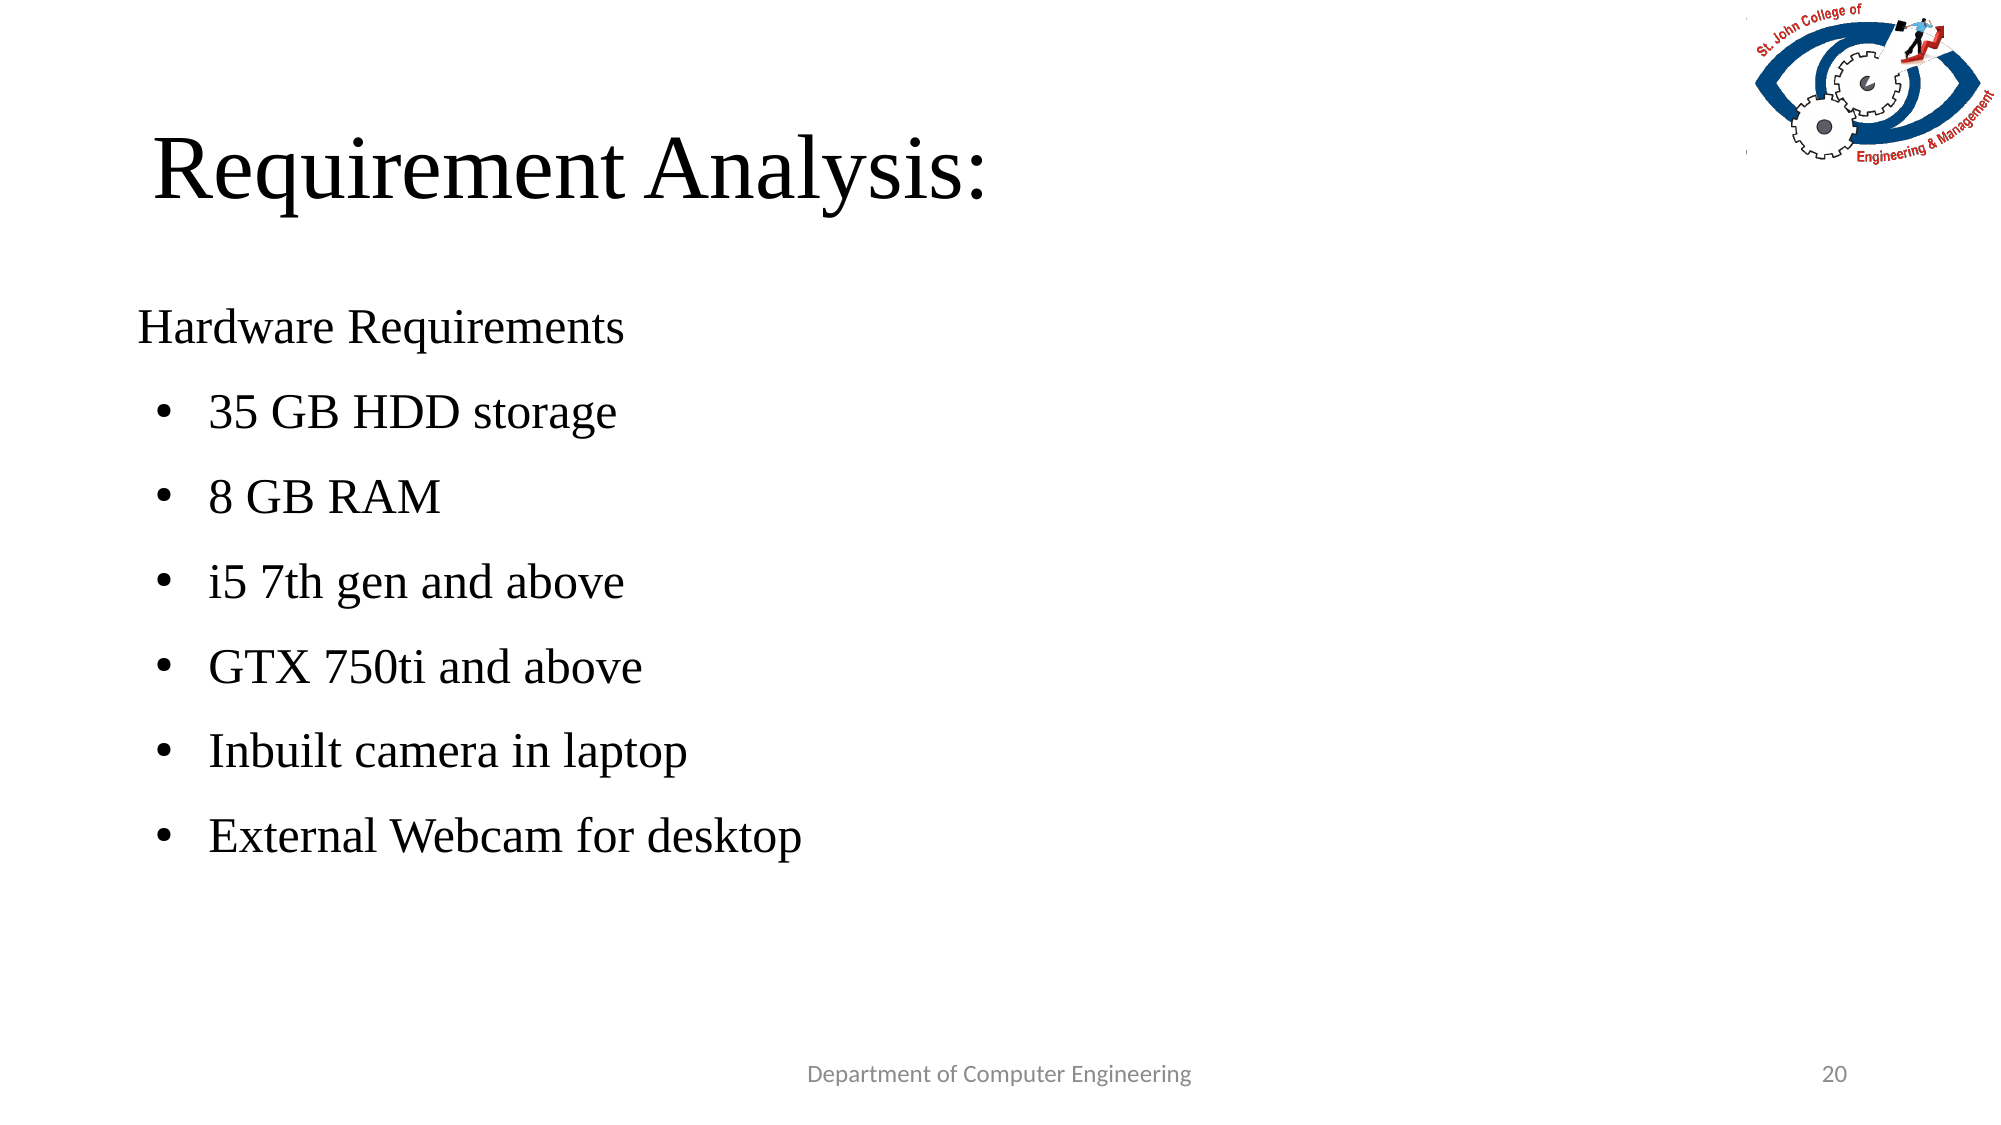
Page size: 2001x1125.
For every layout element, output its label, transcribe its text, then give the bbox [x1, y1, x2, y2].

title Requirement Analysis: [137, 59, 1863, 278]
picture [1746, 0, 2000, 168]
list Hardware Requirements 35 GB HDD storage 8 GB RAM i5 7th gen and above GTX 750ti and above Inbuilt camera in laptop External Webcam for desktop [137, 299, 1863, 864]
slide_number <number> [1412, 1042, 1863, 1103]
footer Department of Computer Engineering [662, 1042, 1338, 1103]
